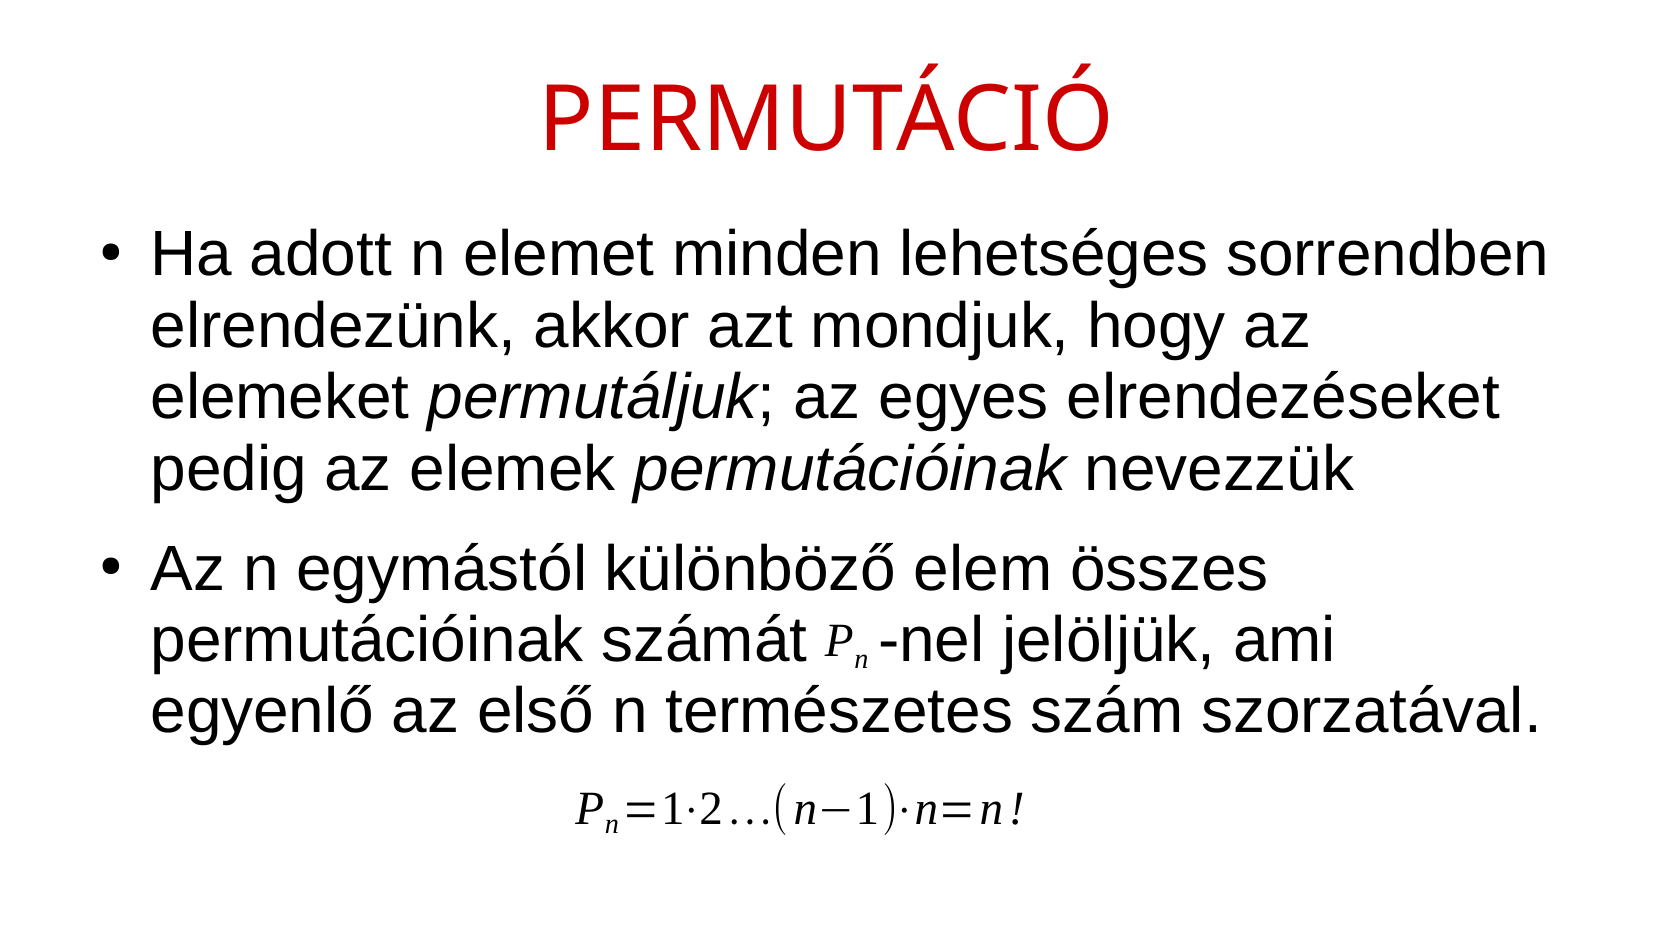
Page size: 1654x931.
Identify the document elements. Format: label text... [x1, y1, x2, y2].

list Ha adott n elemet minden lehetséges sorrendben elrendezünk, akkor azt mondjuk, hogy az elemeket permutáljuk; az egyes elrendezéseket pedig az elemek permutációinak nevezzük Az n egymástól különböző elem összes permutációinak számát -nel jelöljük, ami egyenlő az első n természetes szám szorzatával. [82, 217, 1571, 758]
title PERMUTÁCIÓ [82, 37, 1571, 193]
chart [560, 780, 1036, 842]
chart [810, 615, 881, 676]
